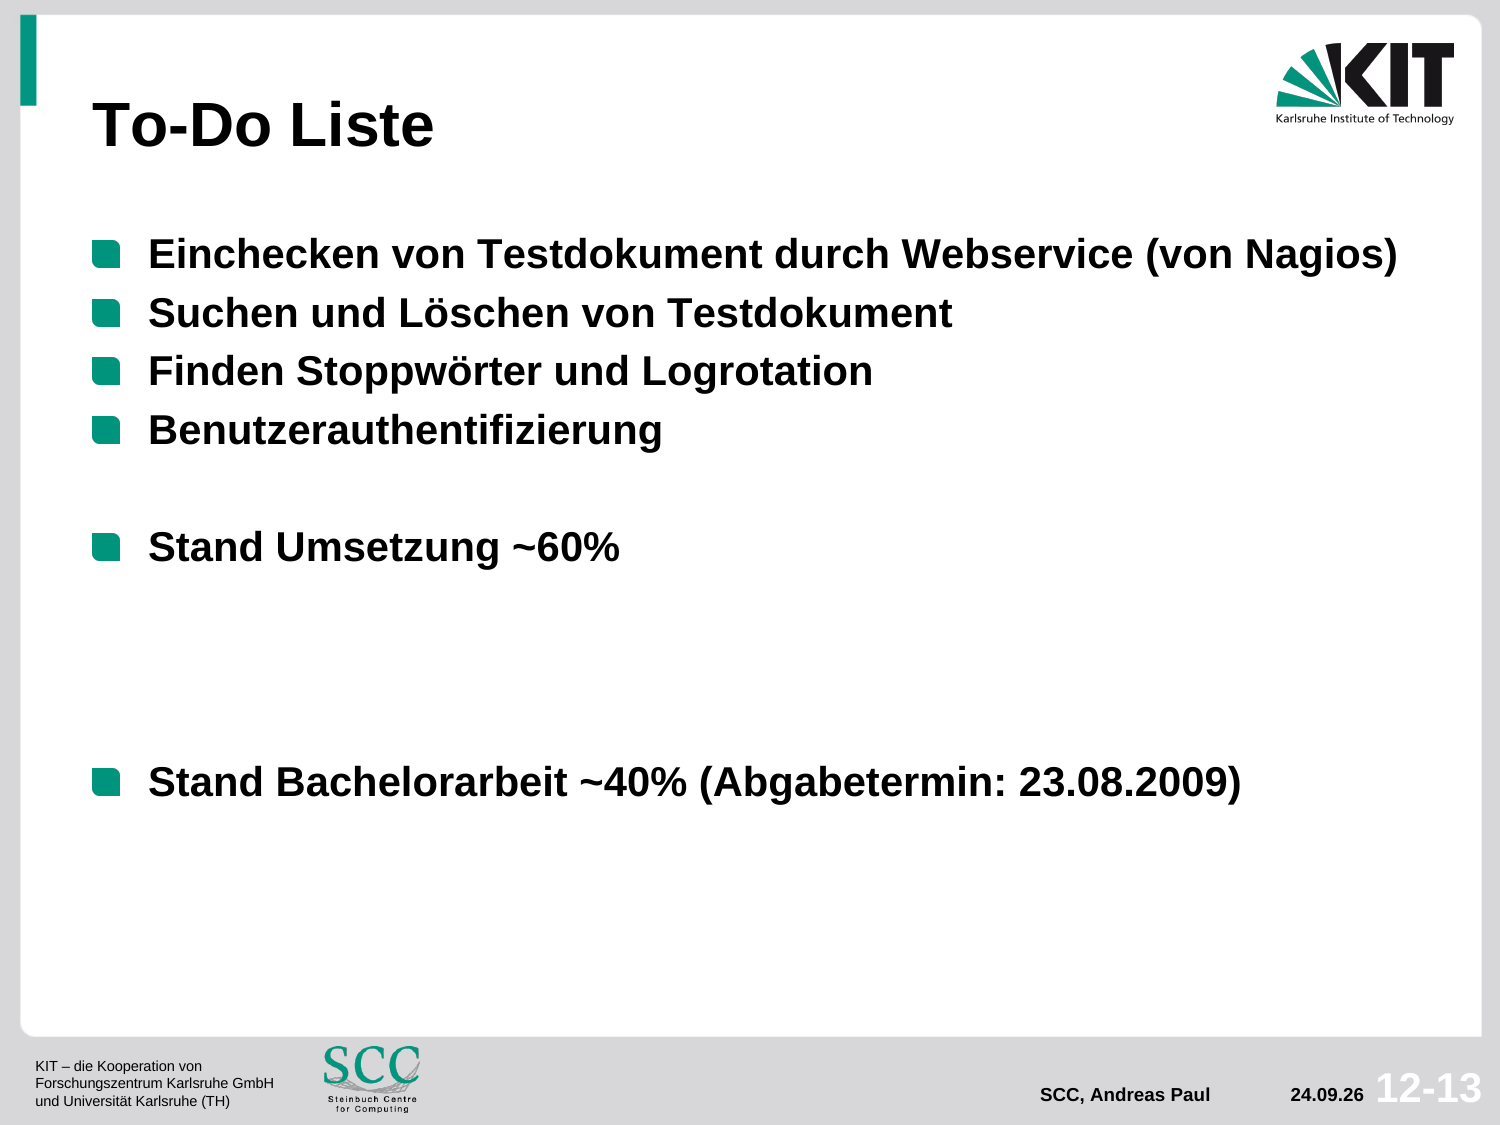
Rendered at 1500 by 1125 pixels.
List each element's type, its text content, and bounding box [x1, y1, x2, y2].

list Einchecken von Testdokument durch Webservice (von Nagios) Suchen und Löschen von Testdokument Finden Stoppwörter und Logrotation Benutzerauthentifizierung Stand Umsetzung ~60% Stand Bachelorarbeit ~40% (Abgabetermin: 23.08.2009) [92, 228, 1442, 972]
title To-Do Liste [92, 48, 1147, 199]
picture [0, 0, 1500, 1125]
